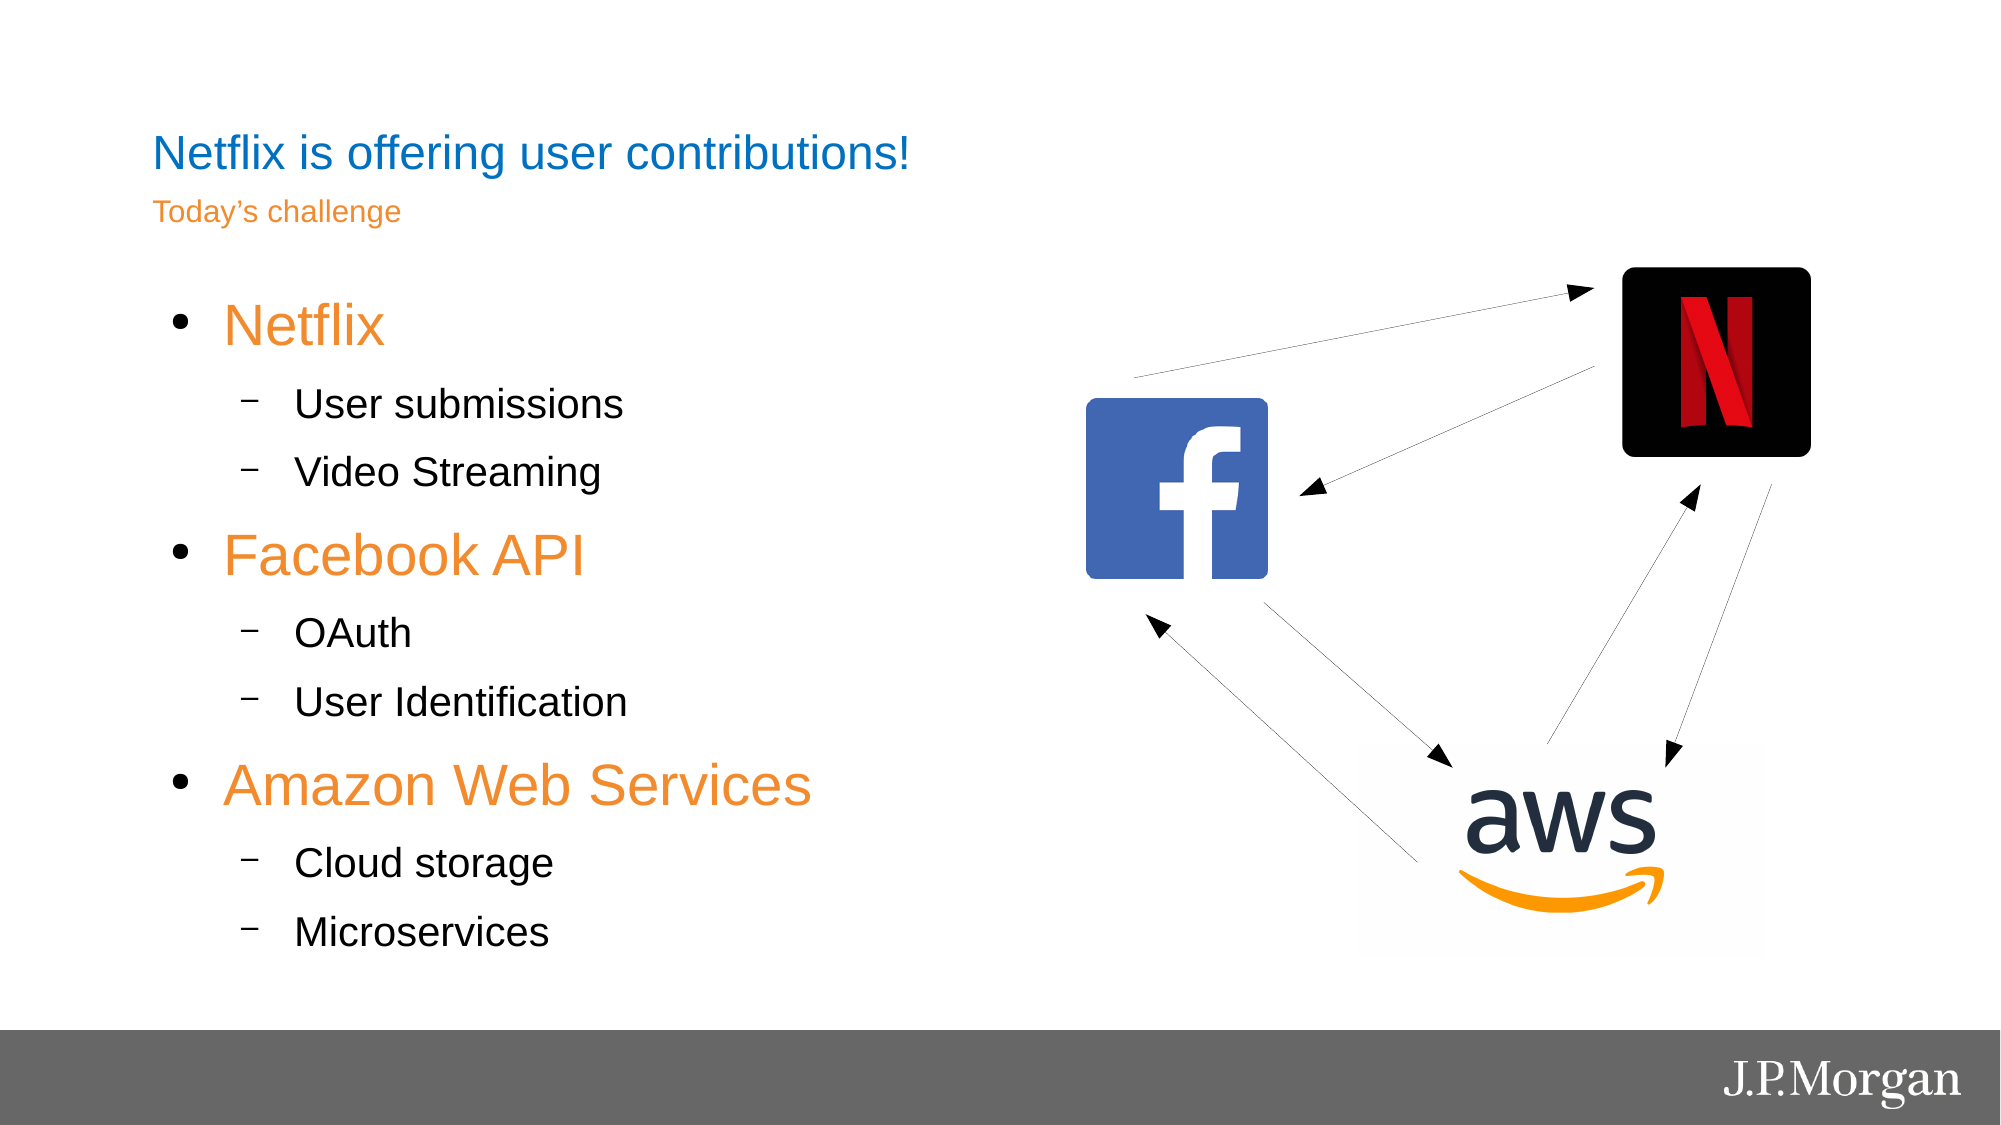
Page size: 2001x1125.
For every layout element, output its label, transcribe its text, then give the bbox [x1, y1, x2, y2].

title Netflix is offering user contributions! [137, 76, 1863, 187]
subtitle Today’s challenge [137, 187, 1863, 288]
list Netflix User submissions Video Streaming Facebook API OAuth User Identification Amazon Web Services Cloud storage Microservices [137, 288, 1866, 802]
picture [0, 0, 2001, 1125]
